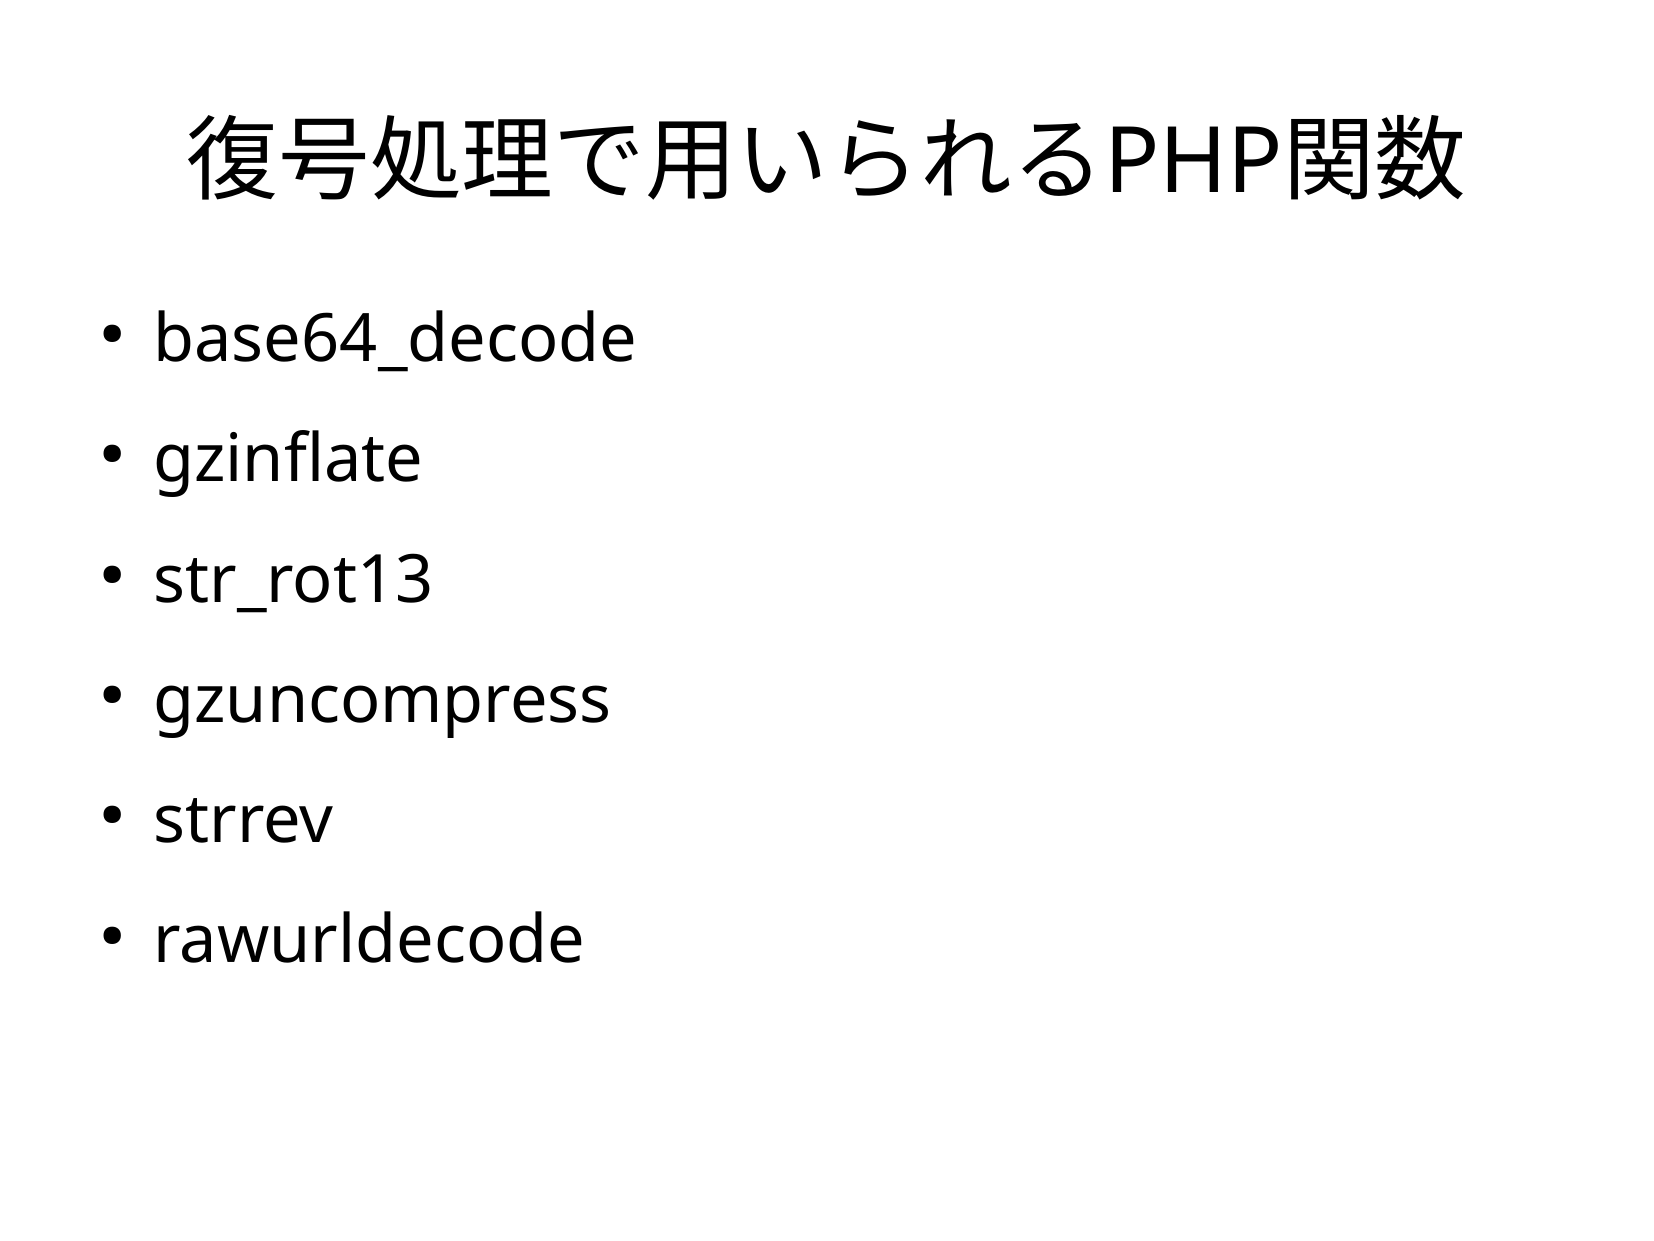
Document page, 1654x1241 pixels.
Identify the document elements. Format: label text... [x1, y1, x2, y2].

list base64_decode gzinflate str_rot13 gzuncompress strrev rawurldecode [82, 290, 1571, 1010]
title 復号処理で用いられるPHP関数 [82, 49, 1571, 257]
